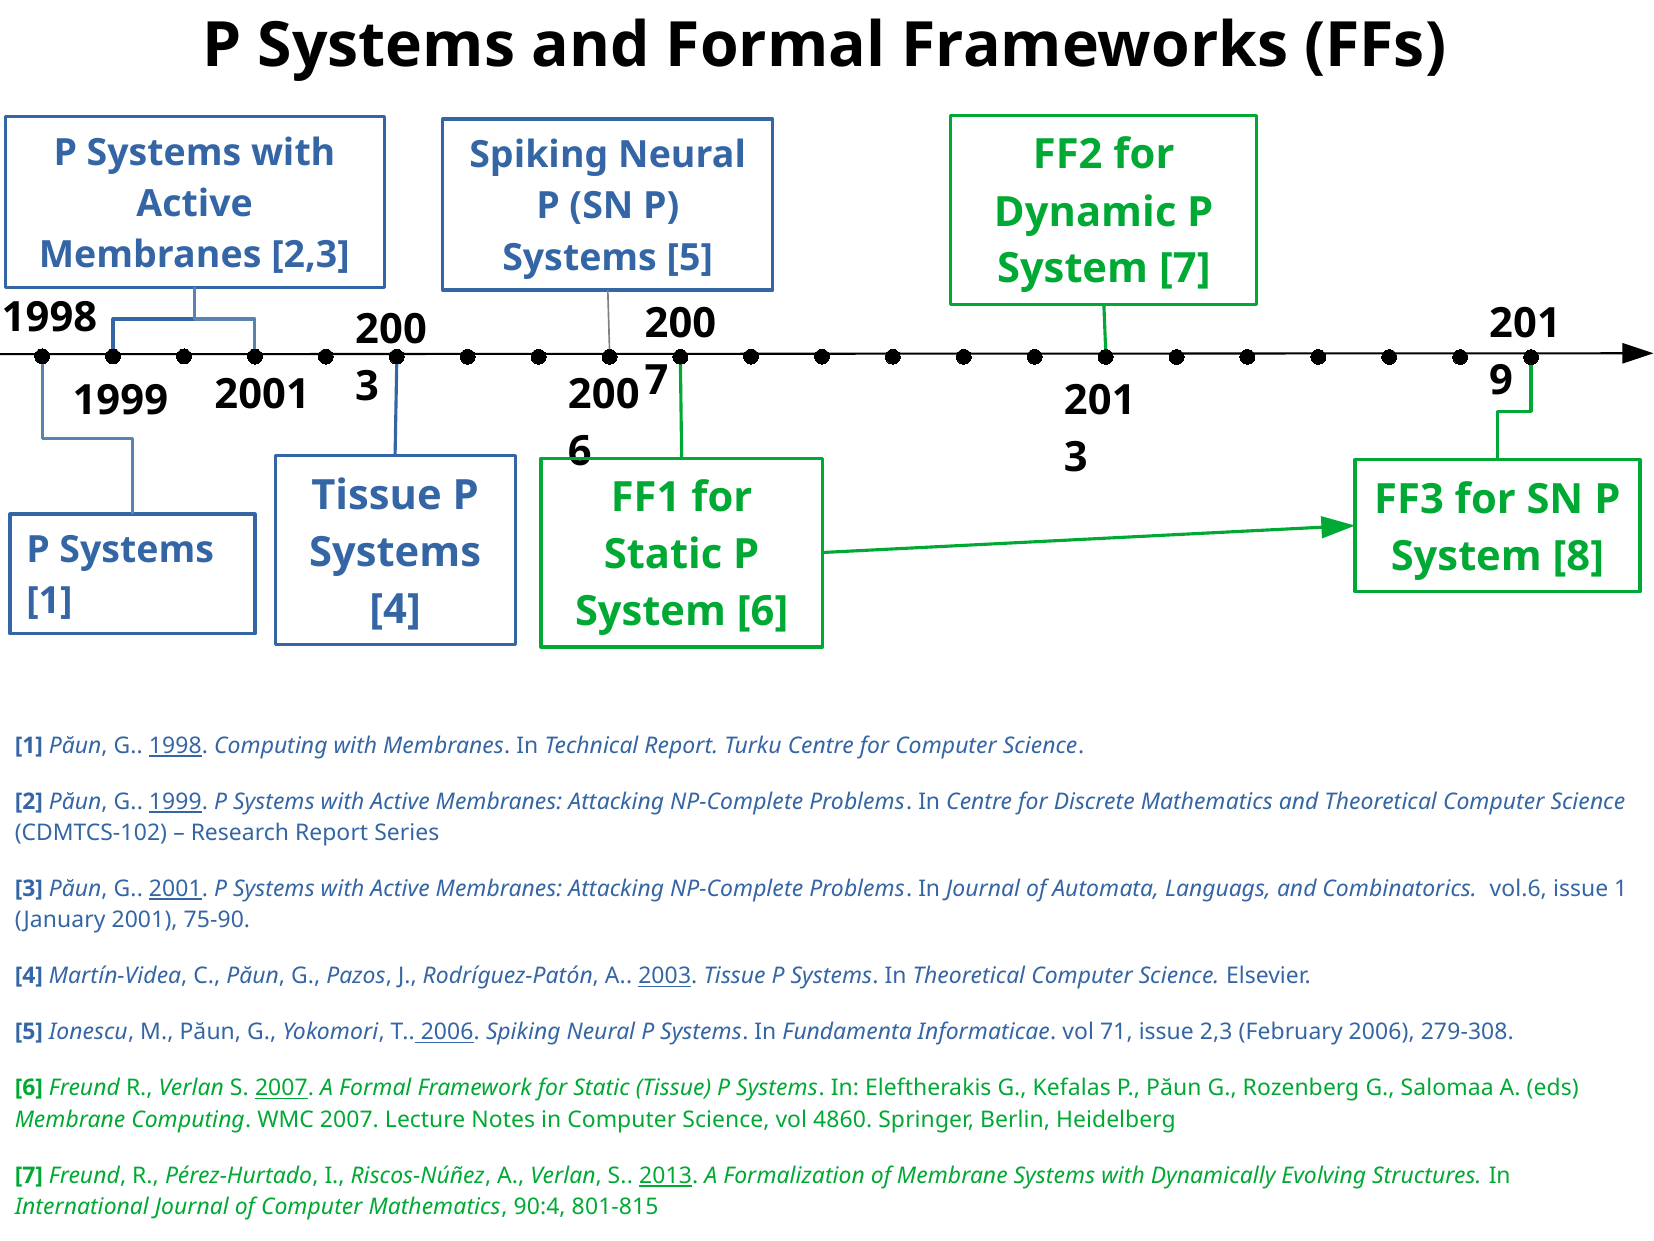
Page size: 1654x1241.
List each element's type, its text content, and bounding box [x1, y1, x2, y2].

text_box Spiking Neural P (SN P) Systems [5] [442, 118, 773, 250]
text_box [1381, 349, 1397, 365]
title P Systems and Formal Frameworks (FFs) [0, 1, 1651, 84]
text_box 2013 [1049, 362, 1169, 461]
text_box [34, 348, 50, 364]
text_box P Systems [1] [10, 513, 256, 607]
text_box 2007 [629, 285, 750, 384]
text_box FF2 for Dynamic P System [7] [950, 115, 1257, 259]
text_box [885, 349, 901, 365]
text_box [602, 349, 617, 356]
text_box 2019 [1474, 285, 1595, 384]
text_box [1027, 349, 1043, 365]
text_box [1169, 349, 1185, 365]
text_box 1998 [0, 279, 115, 350]
text_box [1098, 349, 1114, 362]
text_box [176, 348, 192, 364]
text_box 2006 [553, 356, 673, 455]
text_box [1] Păun, G.. 1998. Computing with Membranes. In Technical Report. Turku Centre for Computer Science. [2] Păun, G.. 1999. P Systems with Active Membranes: Attacking NP-Complete Problems. In Centre for Discrete Mathematics and Theoretical Computer Science (CDMTCS-102) – Research Report Series [3] Păun, G.. 2001. P Systems with Active Membranes: Attacking NP-Complete Problems. In Journal of Automata, Languags, and Combinatorics. vol.6, issue 1 (January 2001), 75-90. [4] Martín-Videa, C., Păun, G., Pazos, J., Rodríguez-Patón, A.. 2003. Tissue P Systems. In Theoretical Computer Science. Elsevier. [5] Ionescu, M., Păun, G., Yokomori, T.. 2006. Spiking Neural P Systems. In Fundamenta Informaticae. vol 71, issue 2,3 (February 2006), 279-308. [6] Freund R., Verlan S. 2007. A Formal Framework for Static (Tissue) P Systems. In: Eleftherakis G., Kefalas P., Păun G., Rozenberg G., Salomaa A. (eds) Membrane Computing. WMC 2007. Lecture Notes in Computer Science, vol 4860. Springer, Berlin, Heidelberg [7] Freund, R., Pérez-Hurtado, I., Riscos-Núñez, A., Verlan, S.. 2013. A Formalization of Membrane Systems with Dynamically Evolving Structures. In International Journal of Computer Mathematics, 90:4, 801-815 [8] Verlan, S., Freund, R., Alhazov, A., Pan, L.. 2008. A Formal Framework for Spiking Neural P Systems. In Proceedings of 20th Conference on Membrane Computing (CMC20) [0, 721, 1654, 1241]
text_box 1998 [7, 279, 115, 286]
text_box [318, 349, 334, 364]
text_box Tissue P Systems [4] [275, 455, 516, 599]
text_box P Systems with Active Membranes [2,3] [5, 116, 385, 247]
text_box [956, 349, 972, 365]
text_box [750, 349, 759, 365]
text_box FF1 for Static P System [6] [541, 458, 823, 602]
text_box 2003 [340, 291, 461, 390]
text_box [1239, 349, 1255, 365]
text_box [461, 349, 476, 365]
text_box [247, 349, 263, 356]
text_box [1452, 349, 1468, 365]
text_box 1999 [57, 362, 186, 433]
text_box [105, 349, 121, 362]
text_box [814, 349, 830, 365]
text_box 2001 [199, 356, 328, 427]
text_box [1310, 349, 1326, 365]
text_box FF3 for SN P System [8] [1354, 459, 1640, 588]
text_box [531, 349, 547, 365]
text_box [1523, 349, 1539, 365]
